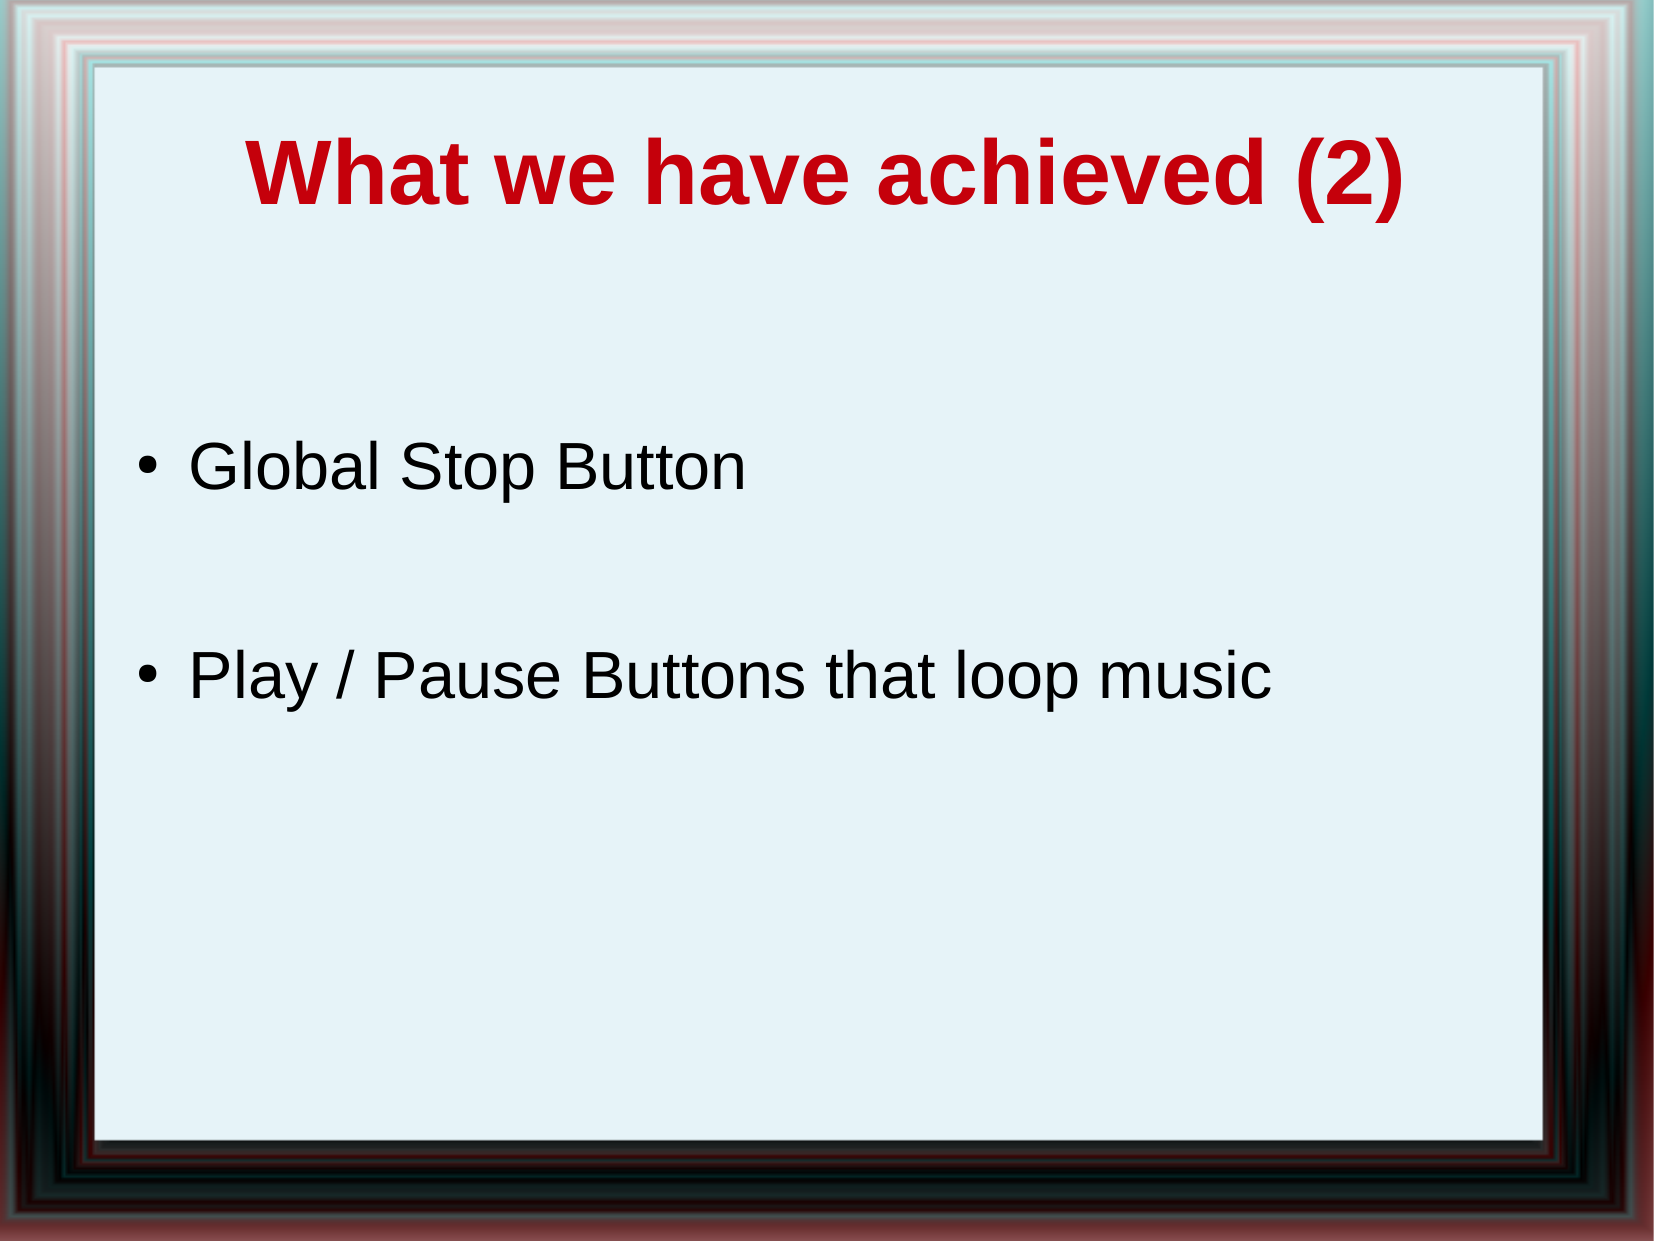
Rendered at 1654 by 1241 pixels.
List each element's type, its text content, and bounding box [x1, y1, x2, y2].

list Global Stop Button Play / Pause Buttons that loop music [118, 324, 1506, 945]
picture [0, 0, 1654, 1241]
title What we have achieved (2) [118, 88, 1536, 257]
